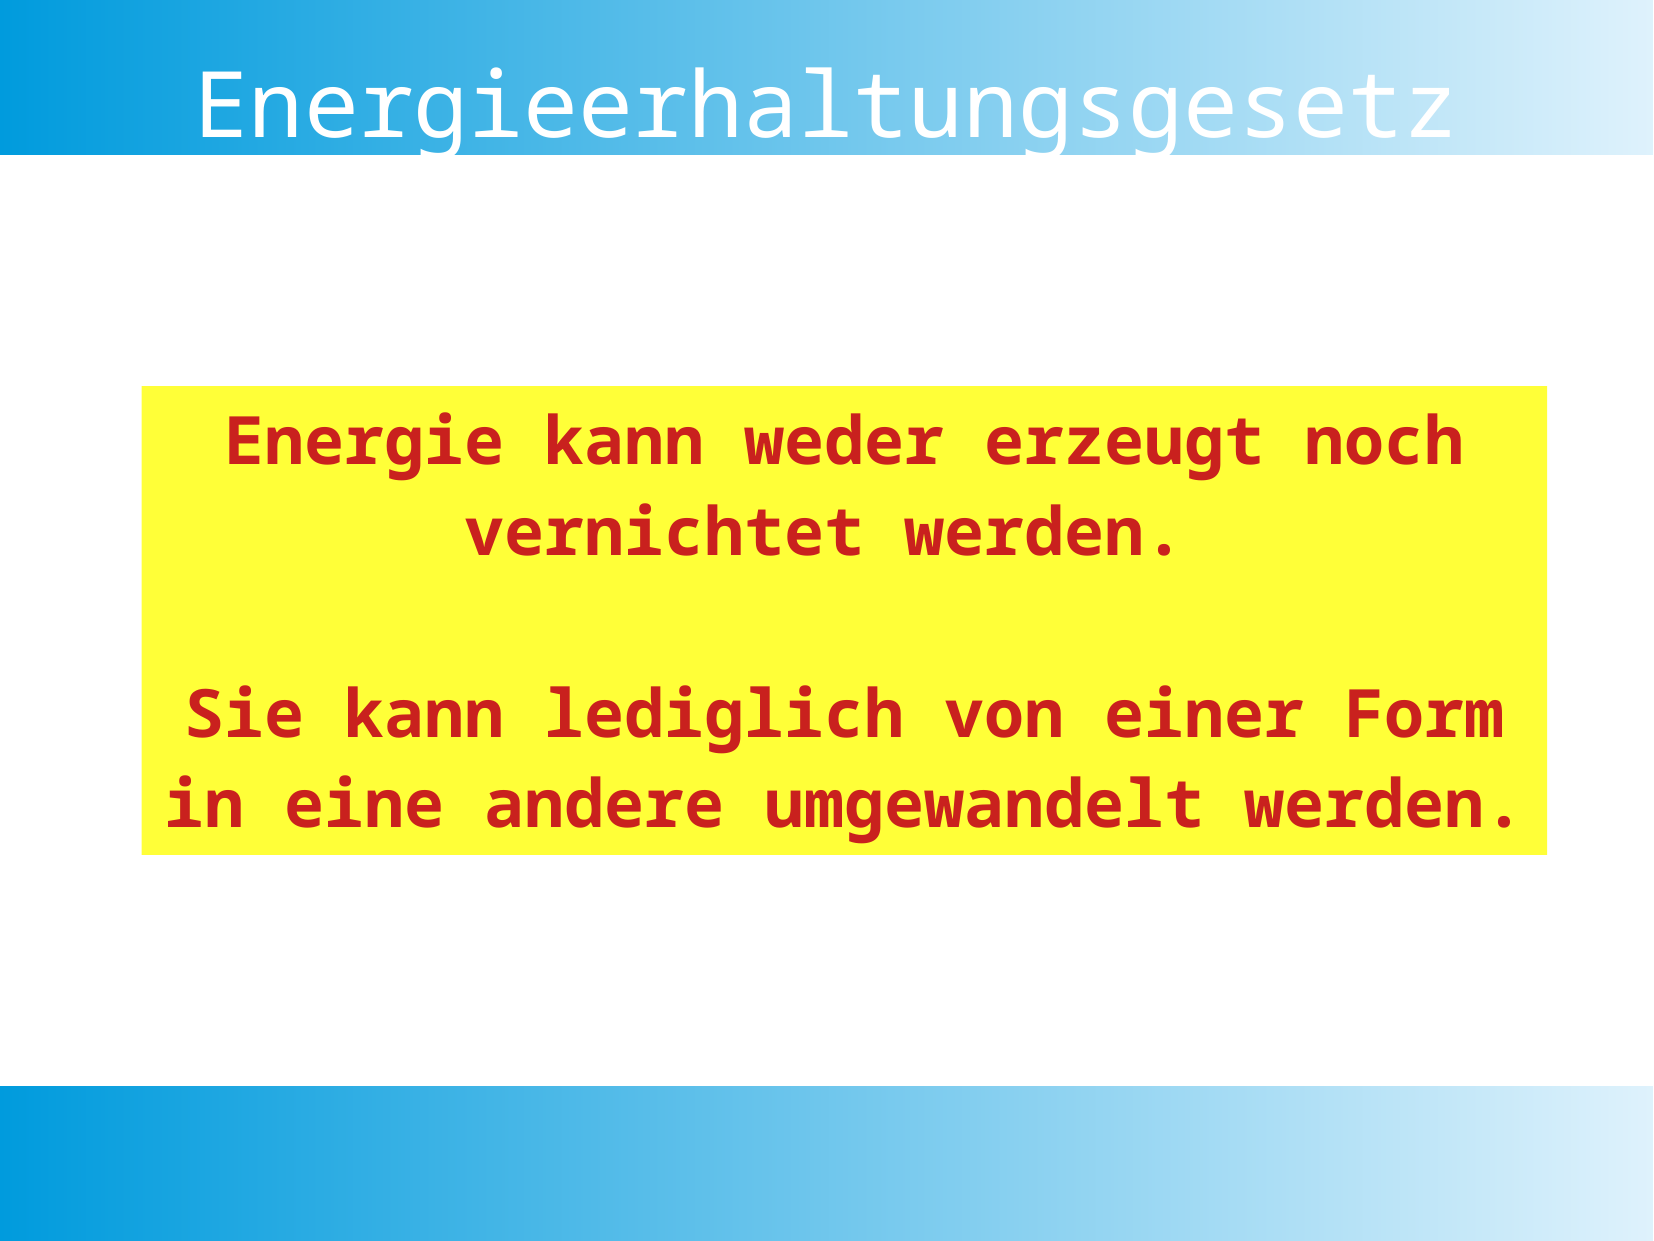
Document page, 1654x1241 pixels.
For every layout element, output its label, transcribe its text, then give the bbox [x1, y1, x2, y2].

title Energieerhaltungsgesetz [82, 40, 1571, 163]
text_box Energie kann weder erzeugt noch vernichtet werden. Sie kann lediglich von einer Form in eine andere umgewandelt werden. [141, 390, 1548, 851]
